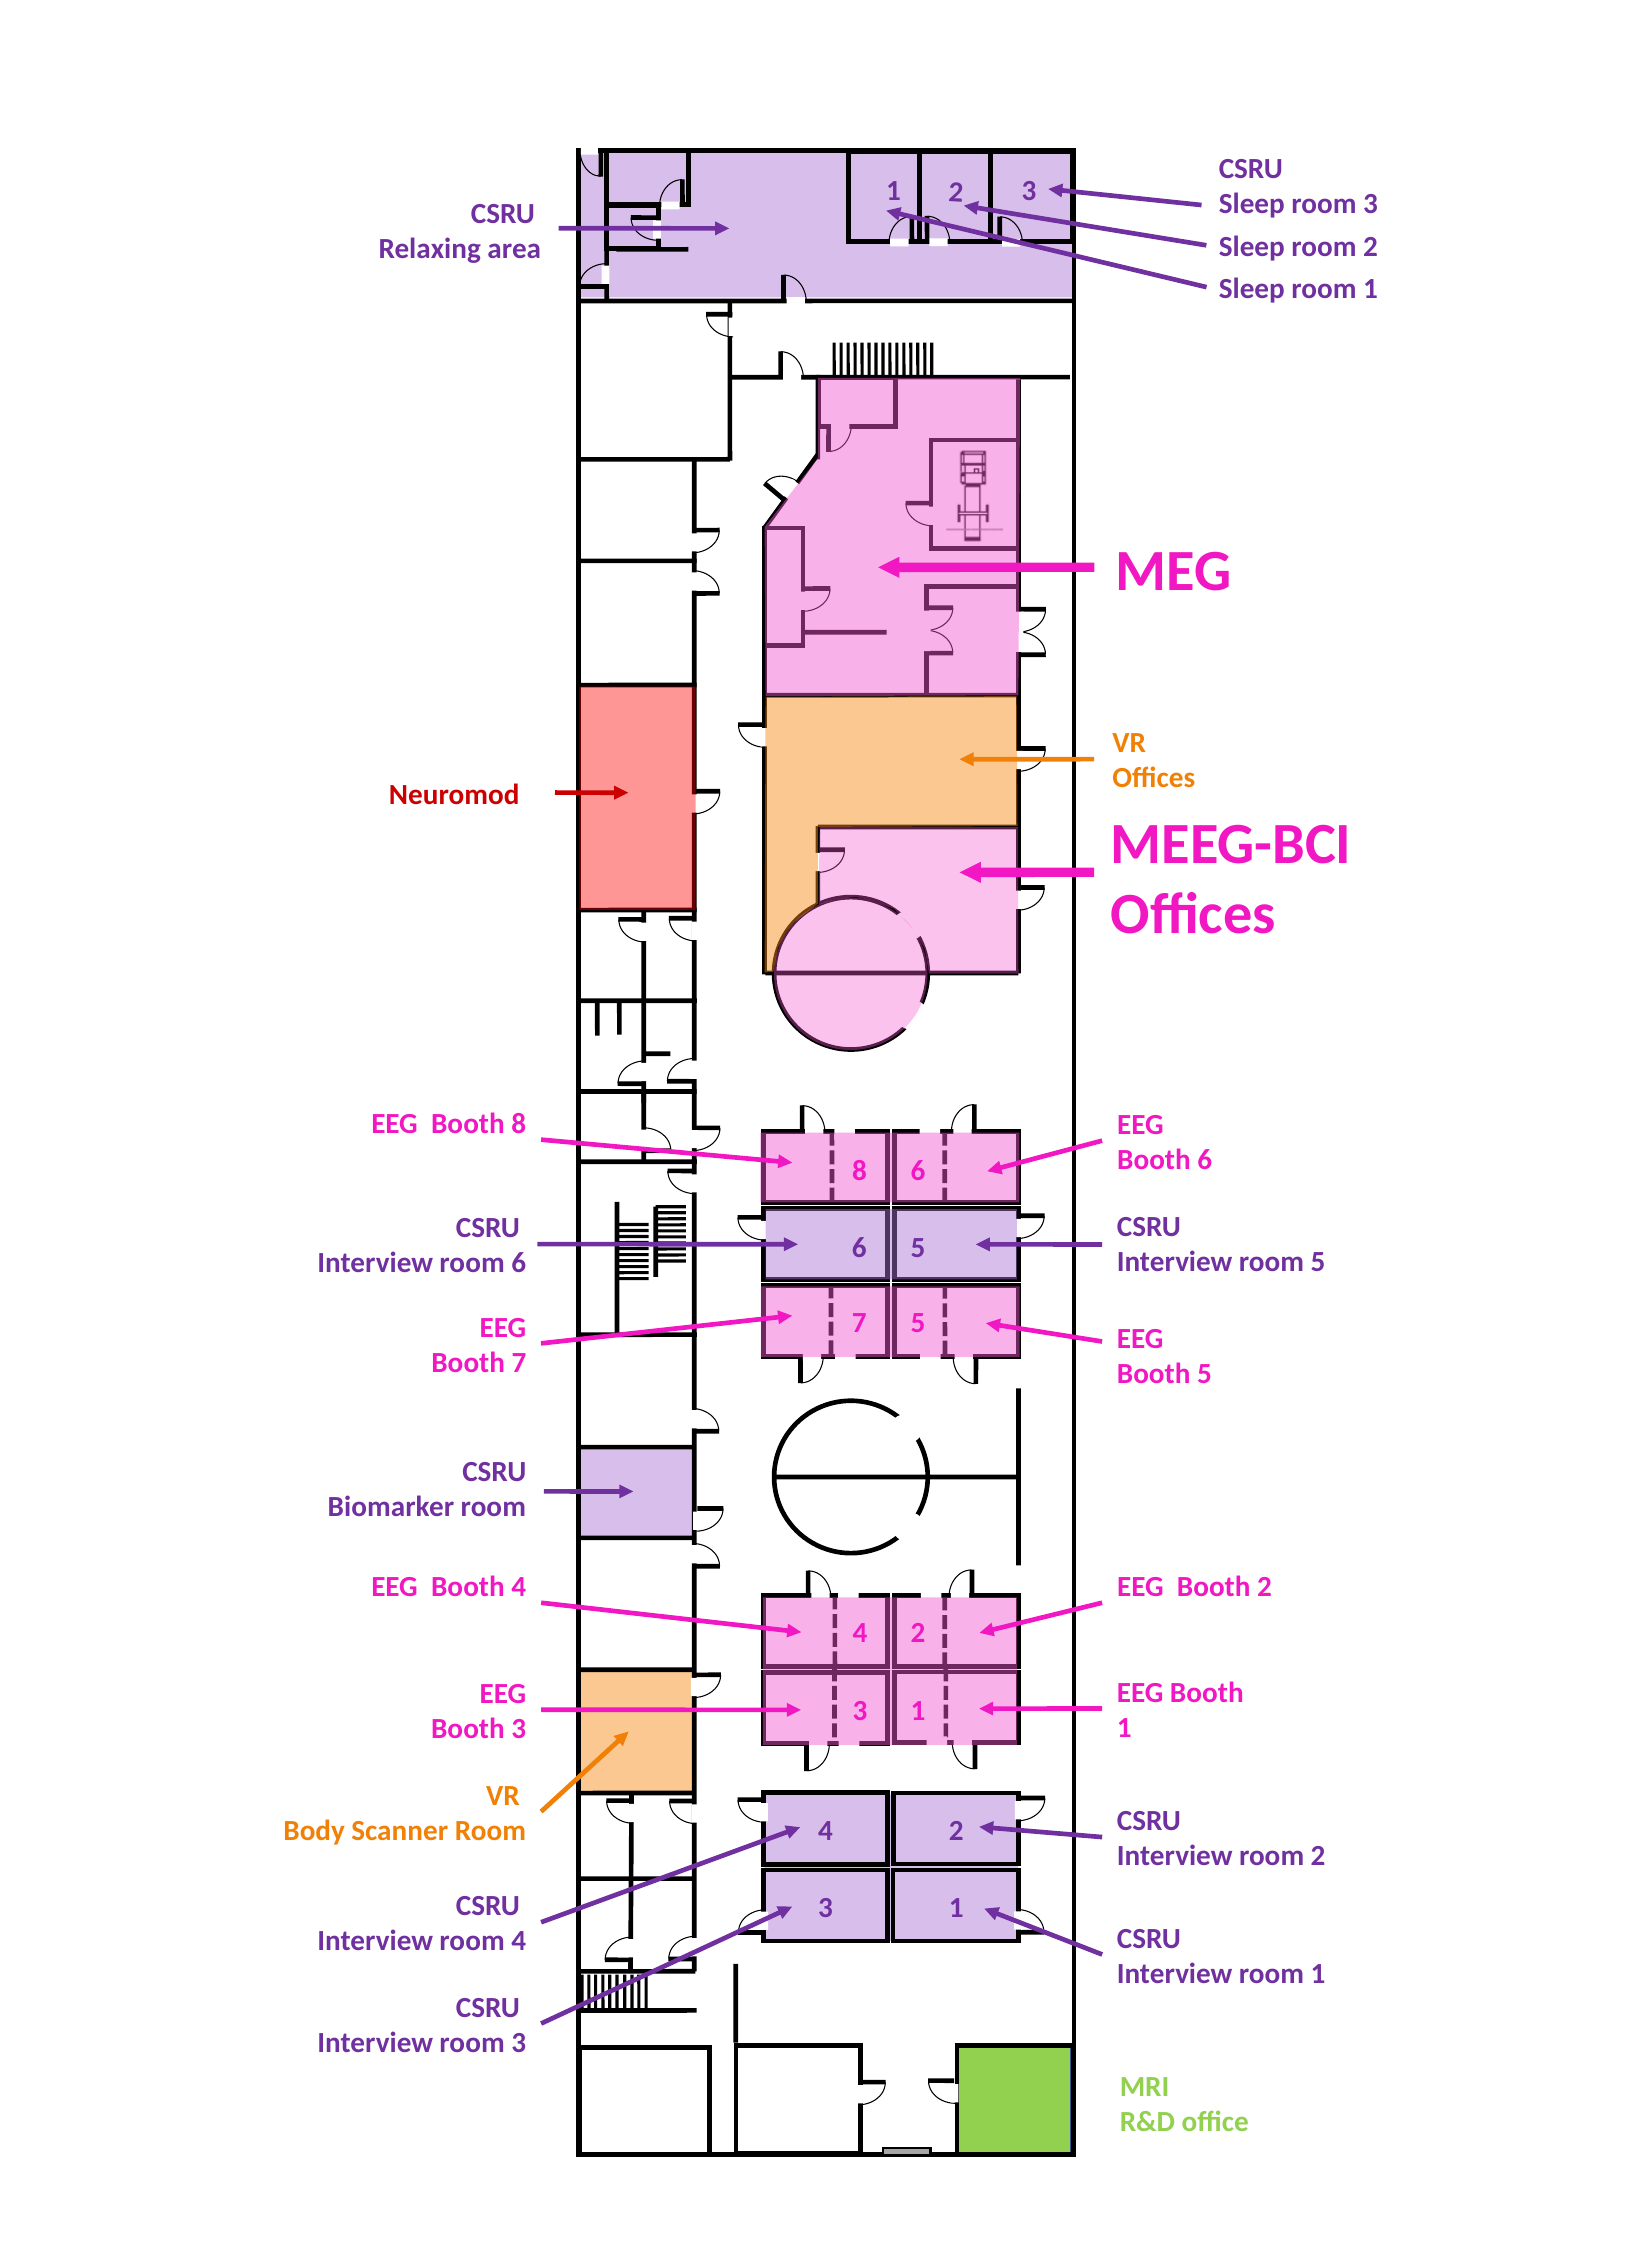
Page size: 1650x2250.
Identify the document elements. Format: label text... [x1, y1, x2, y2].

text_box 4 [803, 1803, 833, 1854]
text_box CSRU Biomarker room [225, 1444, 541, 1530]
text_box [893, 1513, 925, 1541]
text_box MEEG-BCI Offices [1096, 797, 1463, 953]
text_box [640, 1062, 648, 1082]
text_box MRI R&D office [1104, 2059, 1376, 2145]
text_box [890, 1415, 922, 1443]
text_box MEG [1101, 525, 1350, 610]
text_box CSRU Interview room 2 [1102, 1794, 1418, 1879]
text_box CSRU Interview room 5 [1102, 1200, 1426, 1286]
text_box 7 [837, 1296, 867, 1346]
text_box [760, 1119, 1020, 1203]
text_box [1003, 218, 1021, 240]
text_box 2 [895, 1605, 926, 1656]
text_box [688, 1410, 697, 1429]
text_box CSRU Interview room 3 [225, 1980, 542, 2066]
text_box 1 [871, 164, 901, 214]
text_box Sleep room 2 [1204, 220, 1538, 271]
text_box [759, 1209, 1023, 1280]
text_box 6 [837, 1221, 867, 1271]
text_box [851, 154, 917, 239]
text_box 5 [895, 1221, 926, 1271]
text_box 3 [1006, 164, 1037, 214]
text_box 1 [895, 1684, 926, 1735]
text_box [689, 1174, 698, 1193]
text_box [581, 153, 1072, 298]
text_box [689, 1060, 698, 1079]
text_box [579, 686, 698, 910]
text_box [693, 1511, 701, 1530]
text_box [581, 1450, 691, 1535]
text_box 3 [837, 1684, 868, 1735]
text_box [581, 1713, 691, 1790]
text_box [609, 153, 686, 202]
text_box Neuromod [337, 768, 541, 818]
text_box [689, 572, 698, 591]
text_box [922, 154, 988, 232]
text_box EEG Booth 5 [1102, 1311, 1350, 1397]
text_box 8 [837, 1143, 876, 1194]
text_box EEG Booth 2 [1102, 1559, 1313, 1610]
text_box [896, 1795, 1023, 1862]
text_box [628, 1803, 637, 1823]
text_box [581, 231, 604, 275]
text_box CSRU Interview room 1 [1102, 1911, 1426, 1997]
text_box 2 [932, 164, 975, 217]
text_box [580, 147, 598, 175]
text_box [690, 1938, 699, 1951]
text_box 2 [934, 1803, 964, 1854]
text_box [783, 373, 802, 382]
text_box [689, 533, 698, 552]
text_box [760, 1286, 1020, 1372]
text_box [950, 2048, 1071, 2152]
text_box VR Offices [1097, 716, 1248, 801]
text_box [855, 2085, 864, 2104]
text_box [728, 317, 737, 336]
text_box [948, 229, 988, 239]
text_box CSRU Interview room 6 [225, 1201, 542, 1286]
text_box EEG Booth 4 [337, 1559, 541, 1610]
text_box [1041, 244, 1072, 252]
text_box [609, 231, 656, 246]
text_box CSRU Relaxing area [292, 186, 556, 272]
text_box 3 [803, 1881, 833, 1932]
text_box EEG Booth 6 [1102, 1097, 1313, 1183]
text_box 6 [895, 1143, 926, 1194]
text_box [786, 276, 805, 305]
text_box 4 [837, 1605, 868, 1656]
text_box [993, 213, 1070, 239]
text_box [640, 922, 649, 941]
text_box [581, 1673, 699, 1707]
text_box [763, 1794, 1018, 1941]
text_box [760, 1872, 885, 1939]
text_box [627, 1939, 635, 1958]
text_box [691, 921, 700, 940]
text_box [762, 1584, 1017, 1757]
text_box [760, 1795, 885, 1862]
text_box [689, 1545, 698, 1564]
text_box EEG Booth 7 [300, 1300, 542, 1386]
text_box [760, 377, 1024, 1051]
text_box [640, 1129, 649, 1147]
text_box [895, 1872, 1022, 1939]
text_box [882, 2147, 931, 2156]
text_box 5 [895, 1296, 926, 1346]
text_box [690, 1130, 698, 1149]
text_box CSRU Interview room 4 [214, 1879, 542, 1965]
text_box [609, 208, 656, 225]
text_box VR Body Scanner Room [162, 1768, 542, 1854]
text_box [581, 289, 604, 298]
text_box Sleep room 1 [1204, 262, 1500, 312]
text_box EEG Booth 3 [337, 1666, 541, 1752]
text_box EEG Booth 8 [337, 1096, 541, 1147]
text_box EEG Booth 1 [1102, 1665, 1276, 1751]
text_box CSRU Sleep room 3 [1204, 142, 1500, 220]
text_box [581, 163, 604, 225]
text_box 1 [934, 1881, 964, 1932]
text_box [691, 1804, 700, 1823]
text_box [993, 154, 1070, 220]
